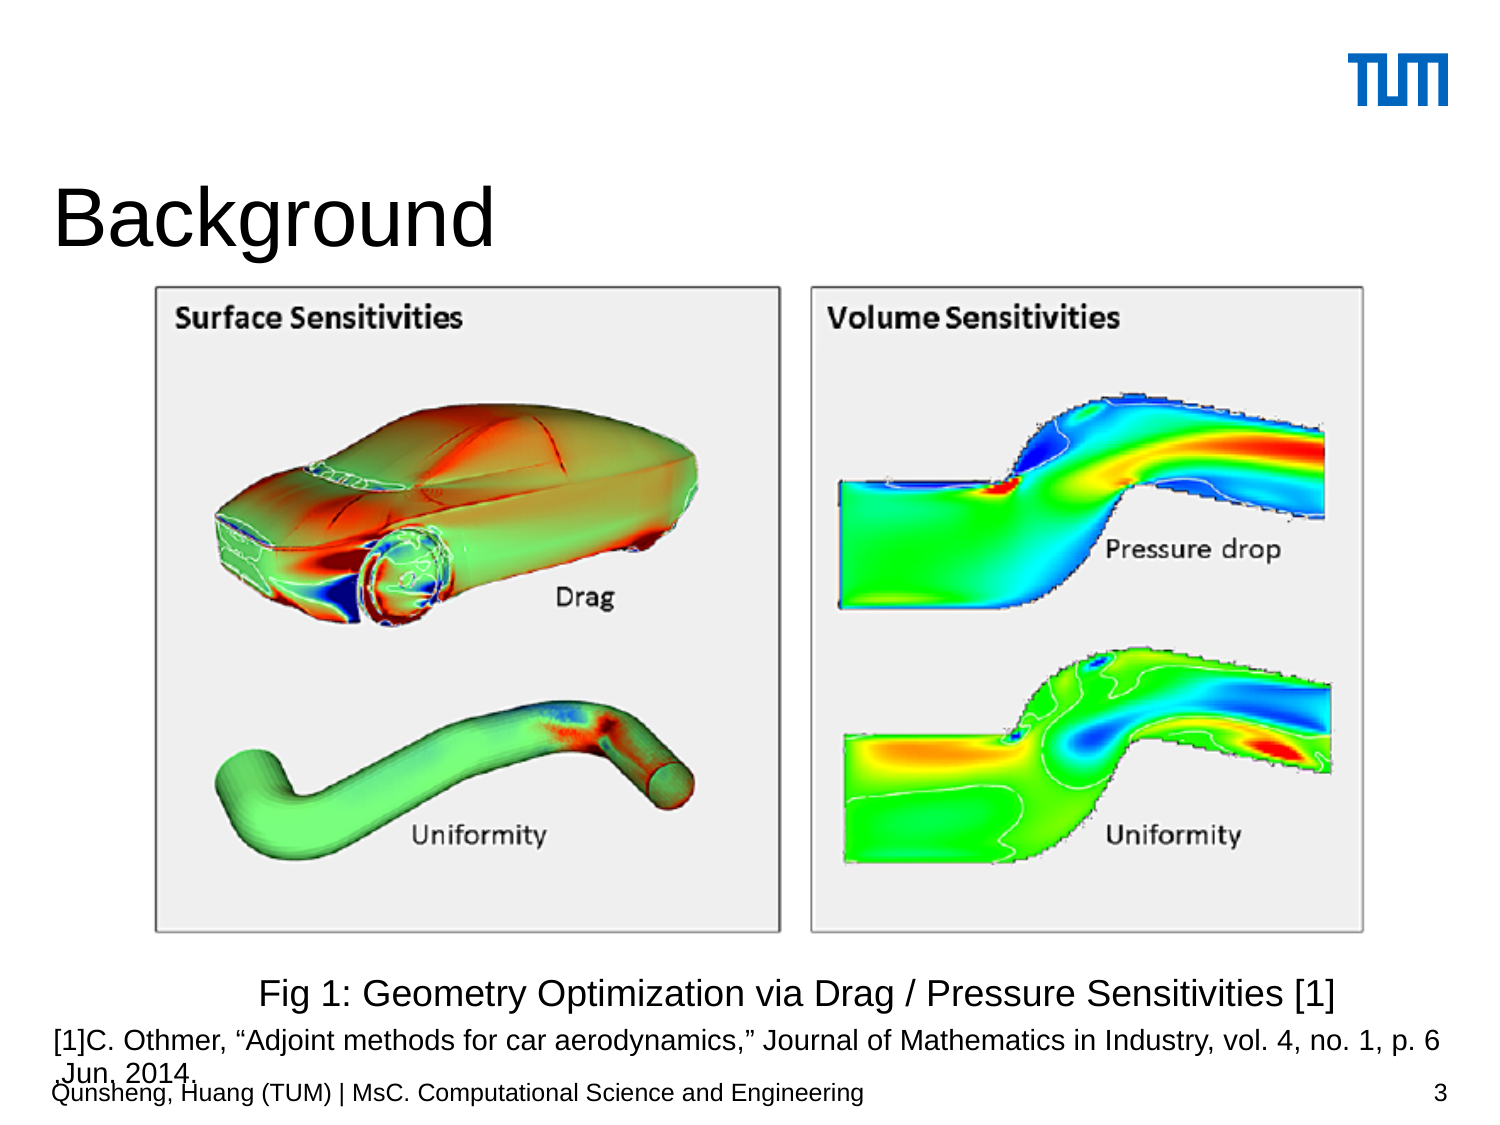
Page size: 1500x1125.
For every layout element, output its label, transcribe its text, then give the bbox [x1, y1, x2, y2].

text_box [1]C. Othmer, “Adjoint methods for car aerodynamics,” Journal of Mathematics in Industry, vol. 4, no. 1, p. 6 ,Jun. 2014. [38, 1016, 1481, 1087]
picture [152, 273, 1383, 959]
text_box Fig 1: Geometry Optimization via Drag / Pressure Sensitivities [1] [243, 964, 1352, 1015]
slide_number <number> [1111, 1087, 1448, 1122]
title Background [52, 163, 1449, 231]
